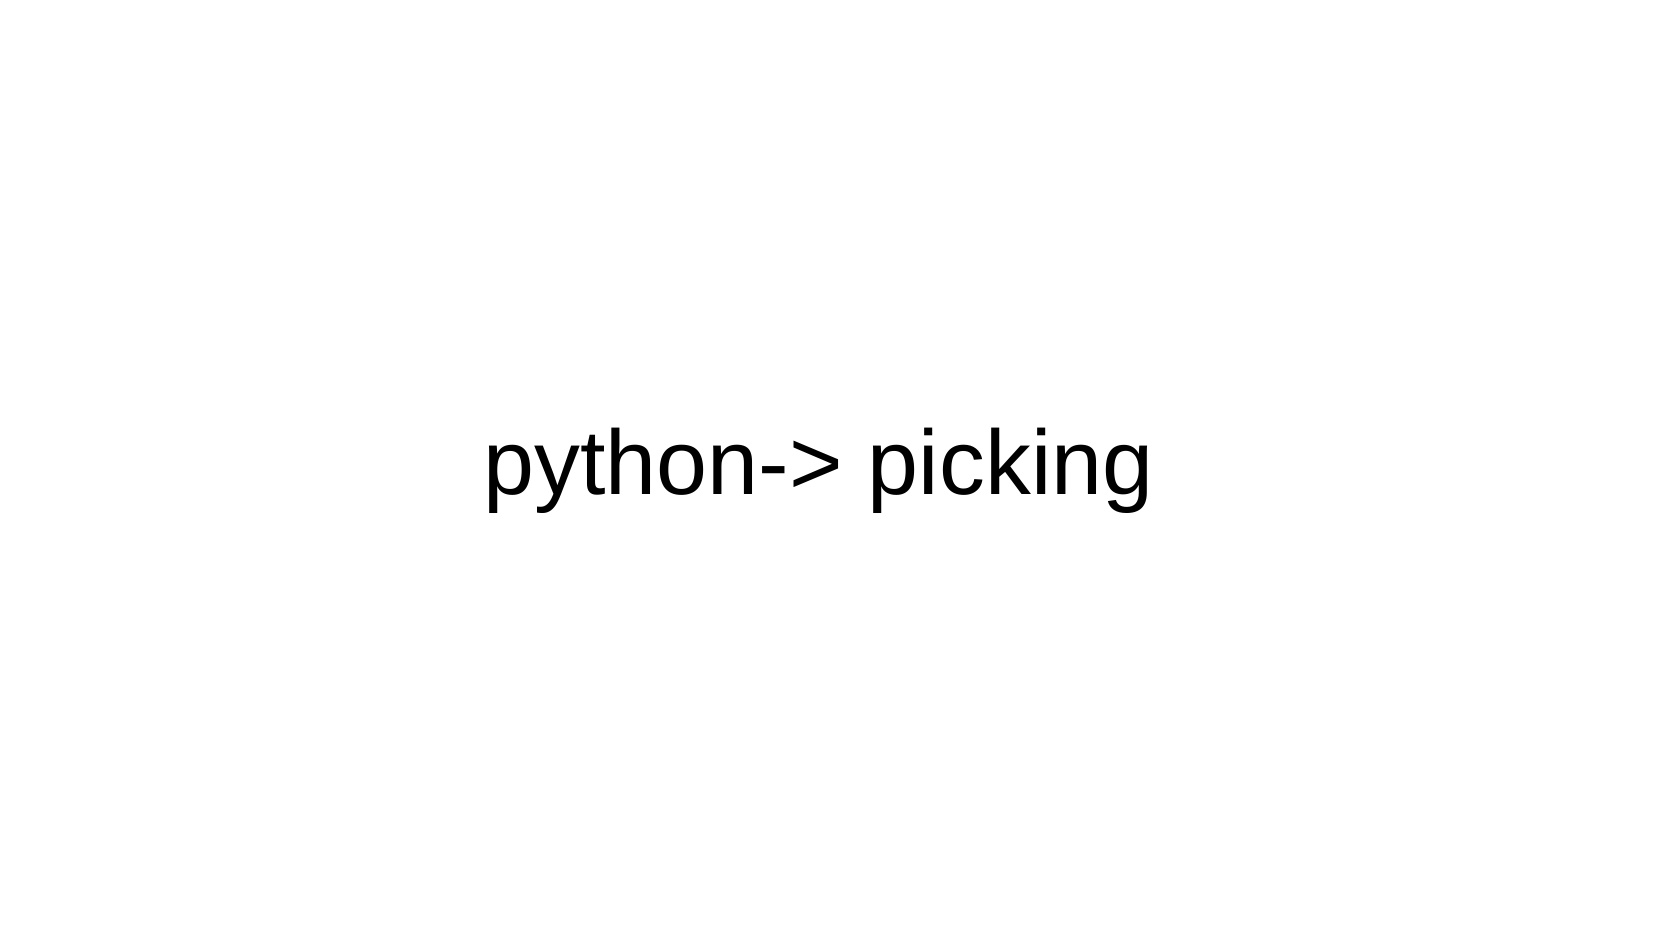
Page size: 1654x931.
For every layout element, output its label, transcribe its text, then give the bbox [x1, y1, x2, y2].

title python-> picking [75, 384, 1564, 541]
